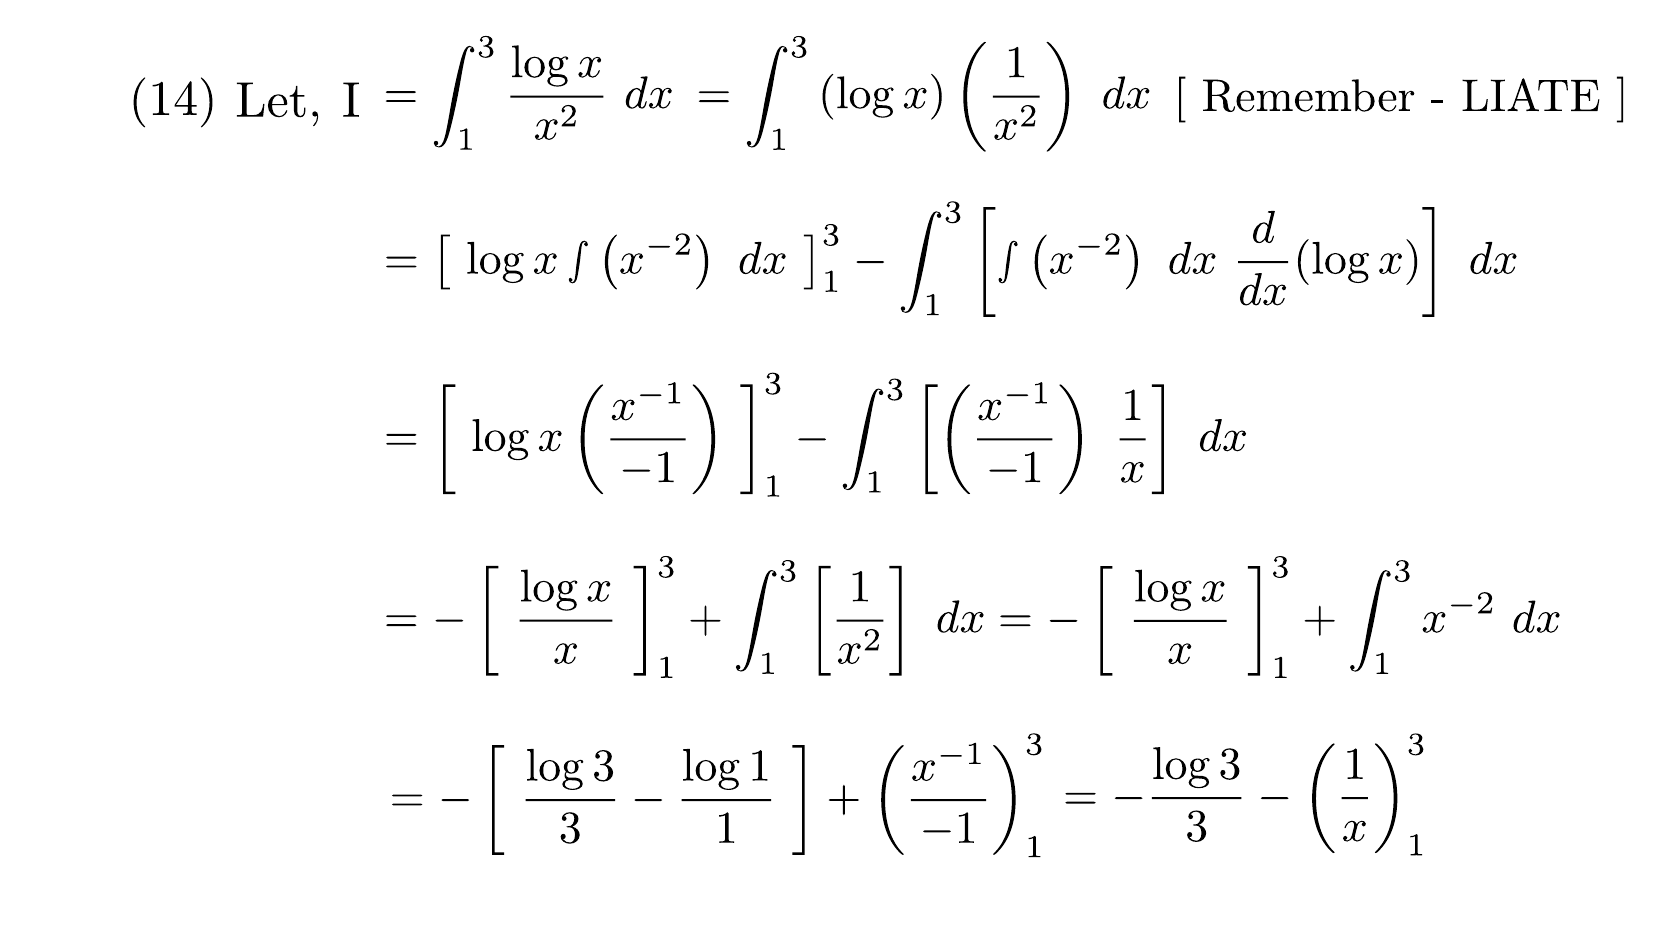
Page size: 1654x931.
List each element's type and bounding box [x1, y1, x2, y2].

text_box [236, 82, 319, 127]
text_box [1176, 76, 1624, 123]
text_box [698, 35, 1150, 152]
text_box [385, 35, 672, 150]
text_box [391, 733, 1042, 858]
text_box [1065, 733, 1424, 856]
text_box [131, 77, 213, 128]
text_box [385, 201, 1517, 317]
subtitle [59, 35, 1607, 898]
text_box [343, 82, 359, 117]
text_box [999, 556, 1560, 678]
text_box [385, 372, 1247, 497]
text_box [385, 555, 984, 678]
